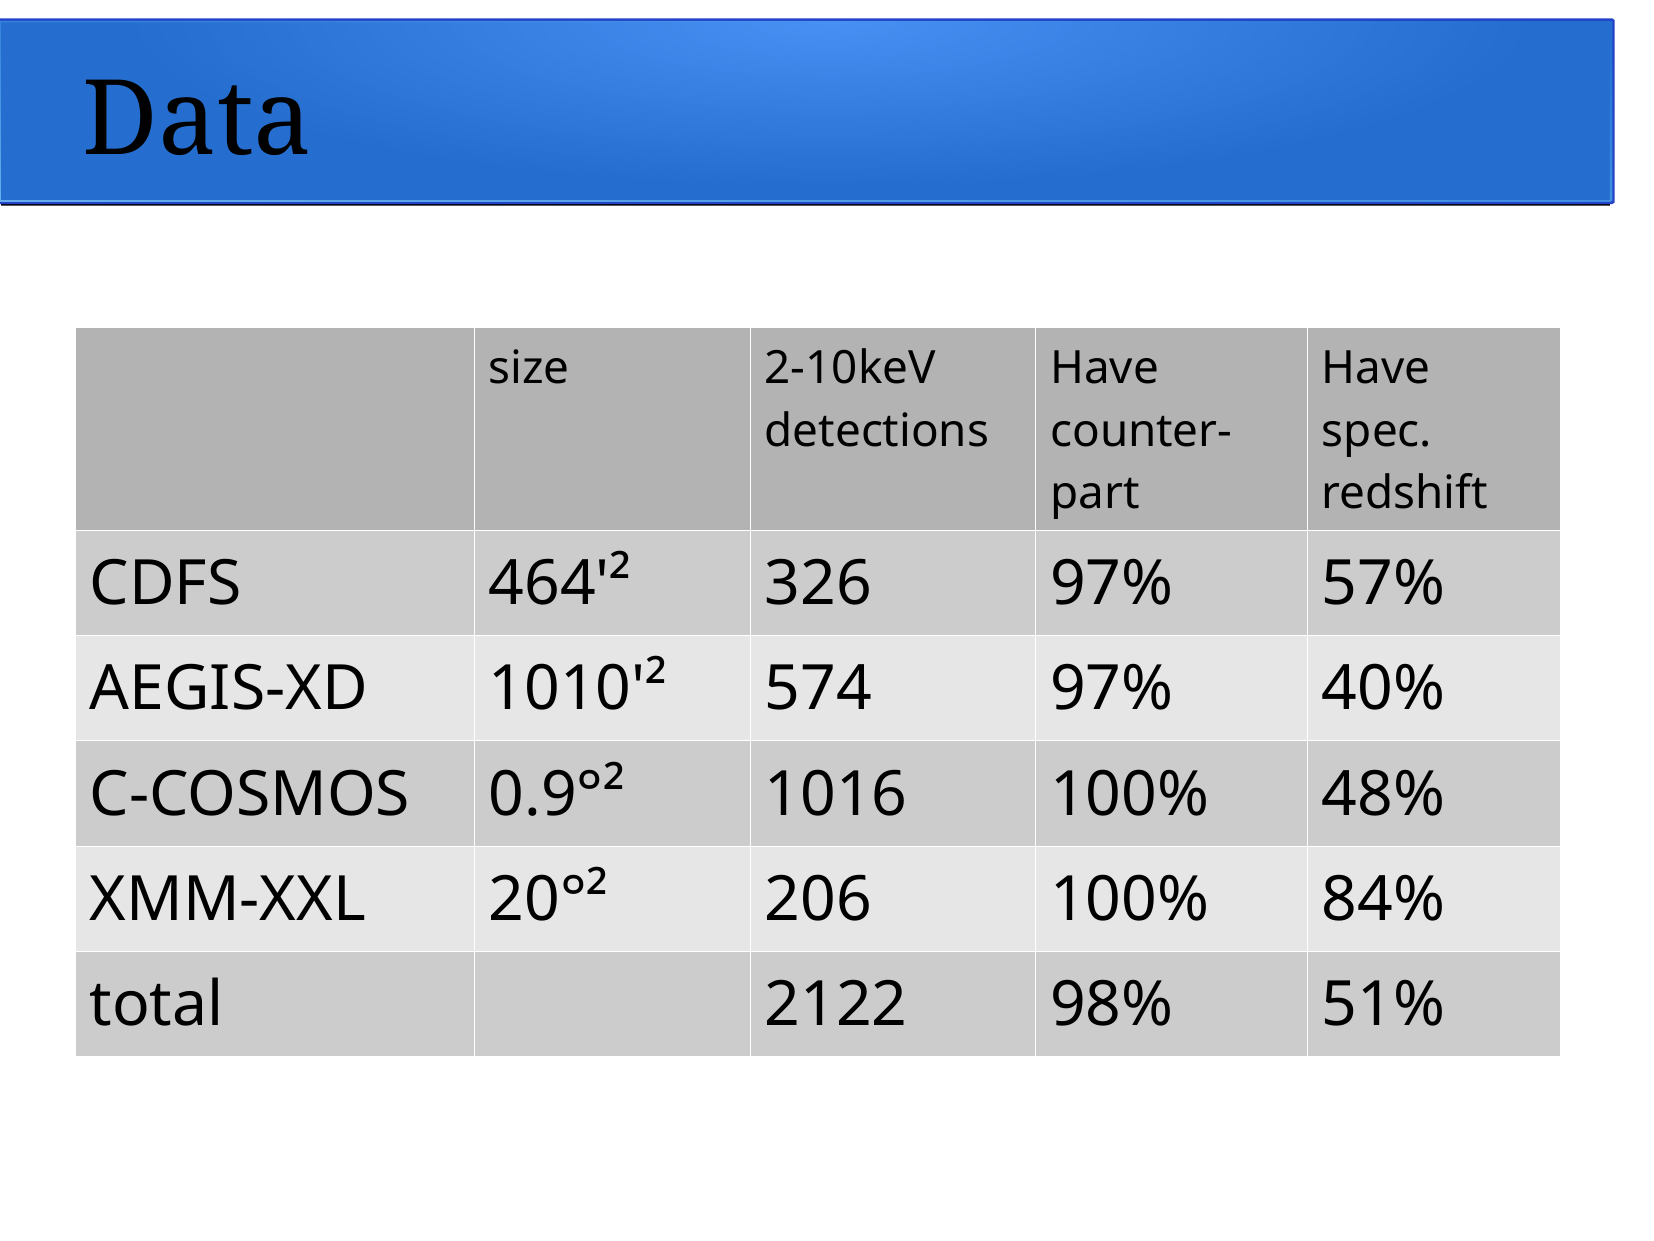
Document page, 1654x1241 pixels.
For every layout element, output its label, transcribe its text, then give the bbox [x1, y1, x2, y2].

table_cell 98% [1036, 952, 1307, 1056]
title Data [82, 47, 1591, 181]
table_cell 20°² [475, 847, 750, 951]
table_cell 40% [1308, 636, 1560, 740]
table_cell 464'² [475, 531, 750, 635]
table_cell 2122 [751, 952, 1035, 1056]
table_cell 1010'² [475, 636, 750, 740]
table_cell AEGIS-XD [76, 636, 474, 740]
table_cell 574 [751, 636, 1035, 740]
table_header 2-10keV detections [751, 328, 1035, 530]
table_cell XMM-XXL [76, 847, 474, 951]
table_cell [475, 952, 750, 1056]
table_cell 0.9°² [475, 741, 750, 846]
table_cell 48% [1308, 741, 1560, 846]
table_header Have counter-part [1036, 328, 1307, 530]
table_cell 206 [751, 847, 1035, 951]
table_cell 51% [1308, 952, 1560, 1056]
table_header Have spec. redshift [1308, 328, 1560, 530]
table_cell total [76, 952, 474, 1056]
table_header size [475, 328, 750, 530]
table_header [76, 328, 474, 530]
table_cell 100% [1036, 741, 1307, 846]
table_cell 57% [1308, 531, 1560, 635]
table_cell 100% [1036, 847, 1307, 951]
table_cell 97% [1036, 531, 1307, 635]
table_cell CDFS [76, 531, 474, 635]
table_cell 97% [1036, 636, 1307, 740]
table_cell C-COSMOS [76, 741, 474, 846]
table_cell 84% [1308, 847, 1560, 951]
table_cell 1016 [751, 741, 1035, 846]
table_cell 326 [751, 531, 1035, 635]
